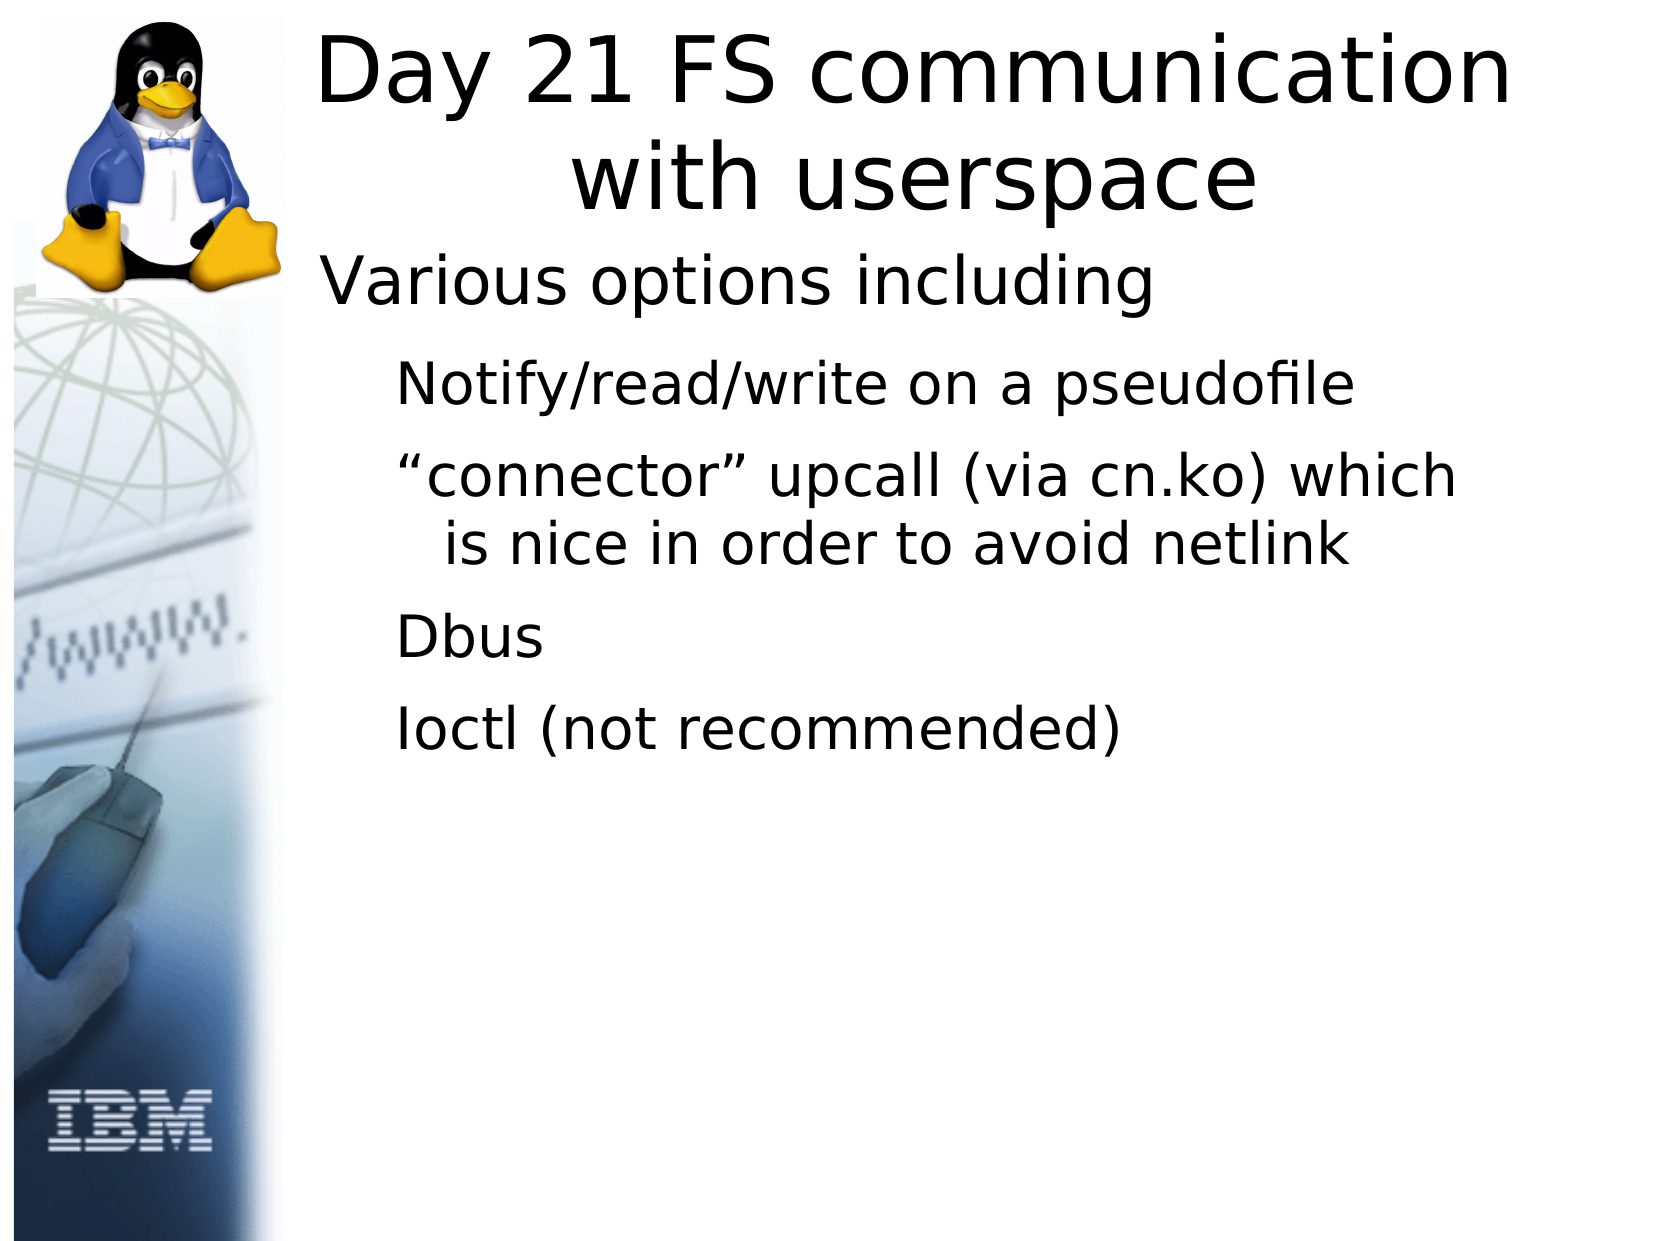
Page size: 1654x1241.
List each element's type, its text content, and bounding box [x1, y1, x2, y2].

list Various options including Notify/read/write on a pseudofile “connector” upcall (via cn.ko) which is nice in order to avoid netlink Dbus Ioctl (not recommended) [301, 243, 1520, 1182]
title Day 21 FS communication with userspace [301, 17, 1528, 231]
